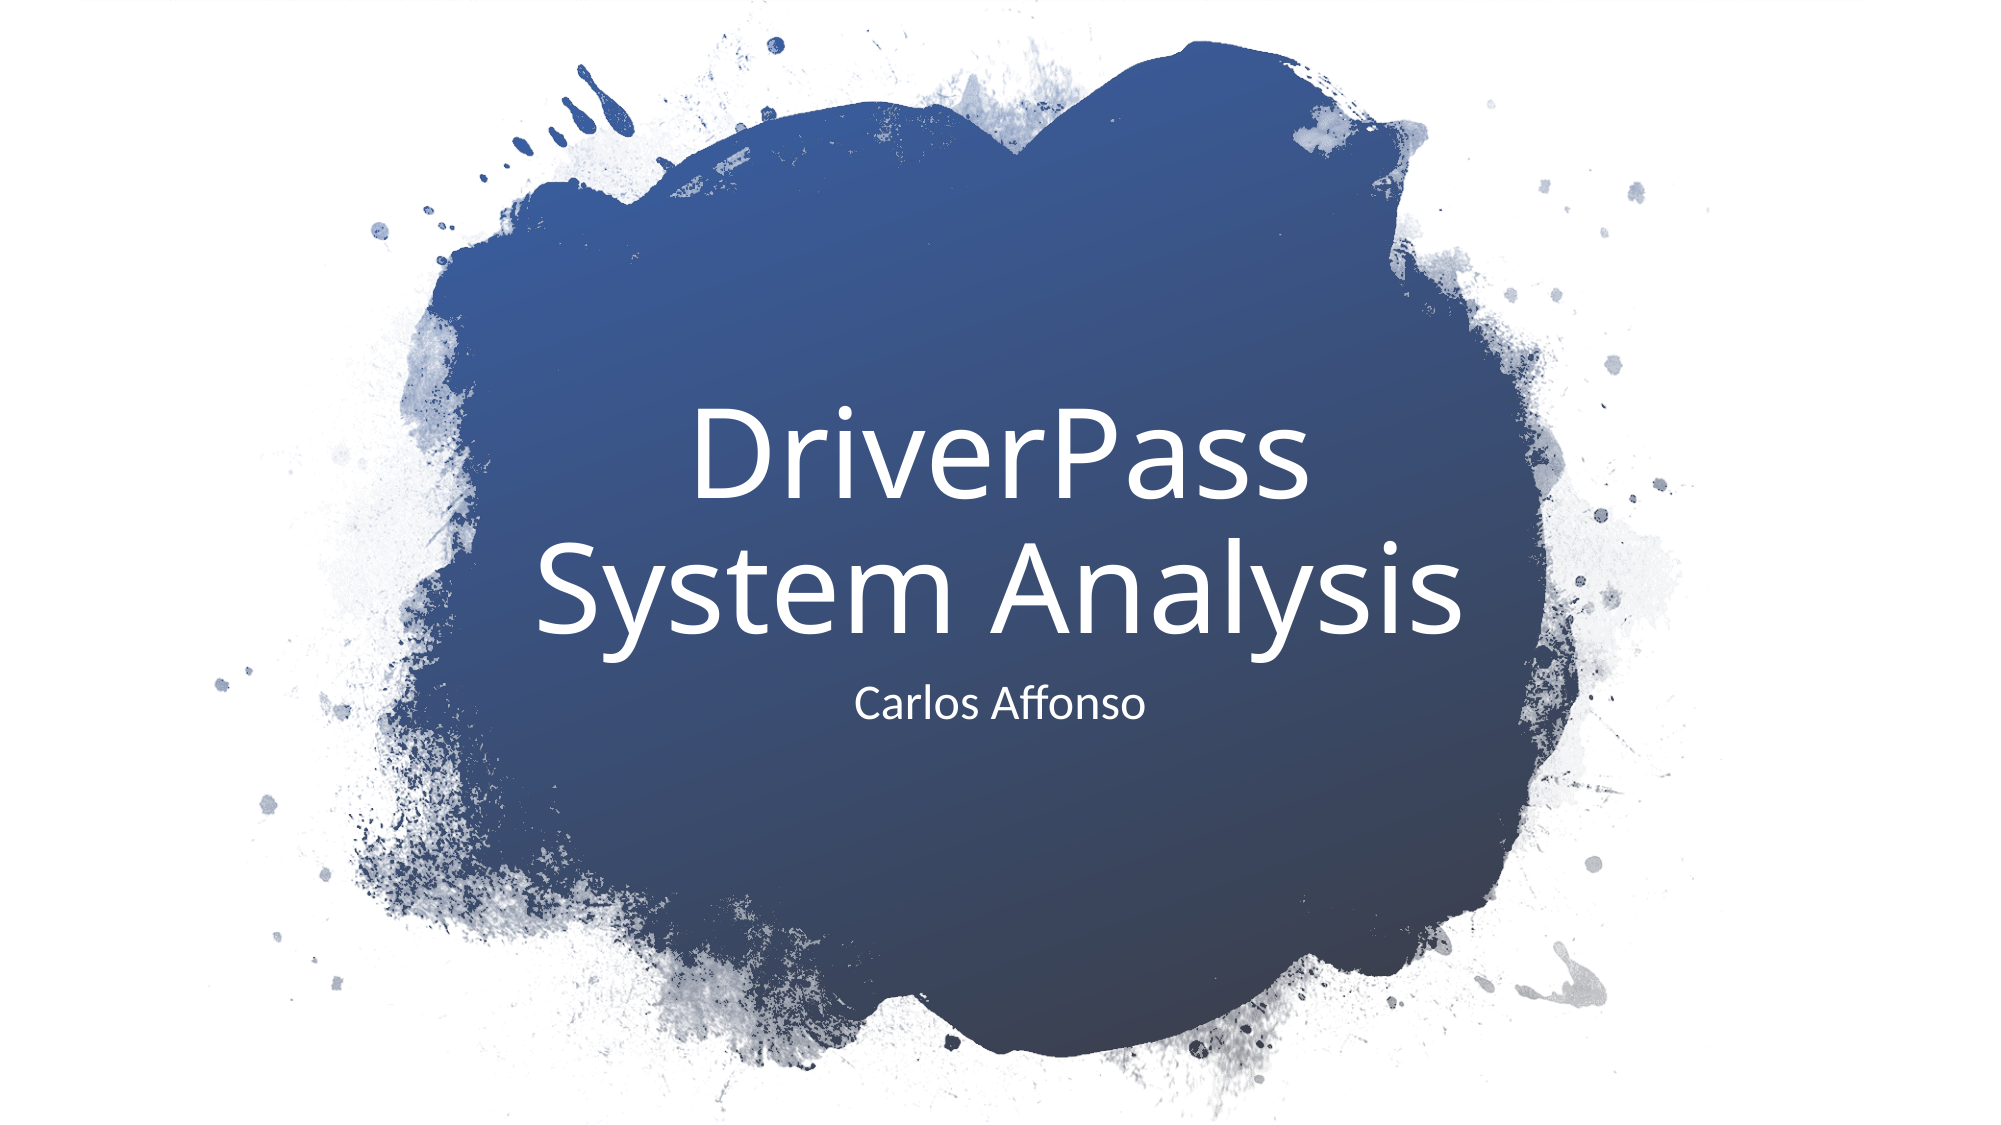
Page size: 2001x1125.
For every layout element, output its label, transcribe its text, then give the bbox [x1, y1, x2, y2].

picture [0, 0, 2000, 1125]
subtitle Carlos Affonso [499, 668, 1502, 781]
title DriverPass System Analysis [499, 335, 1502, 668]
